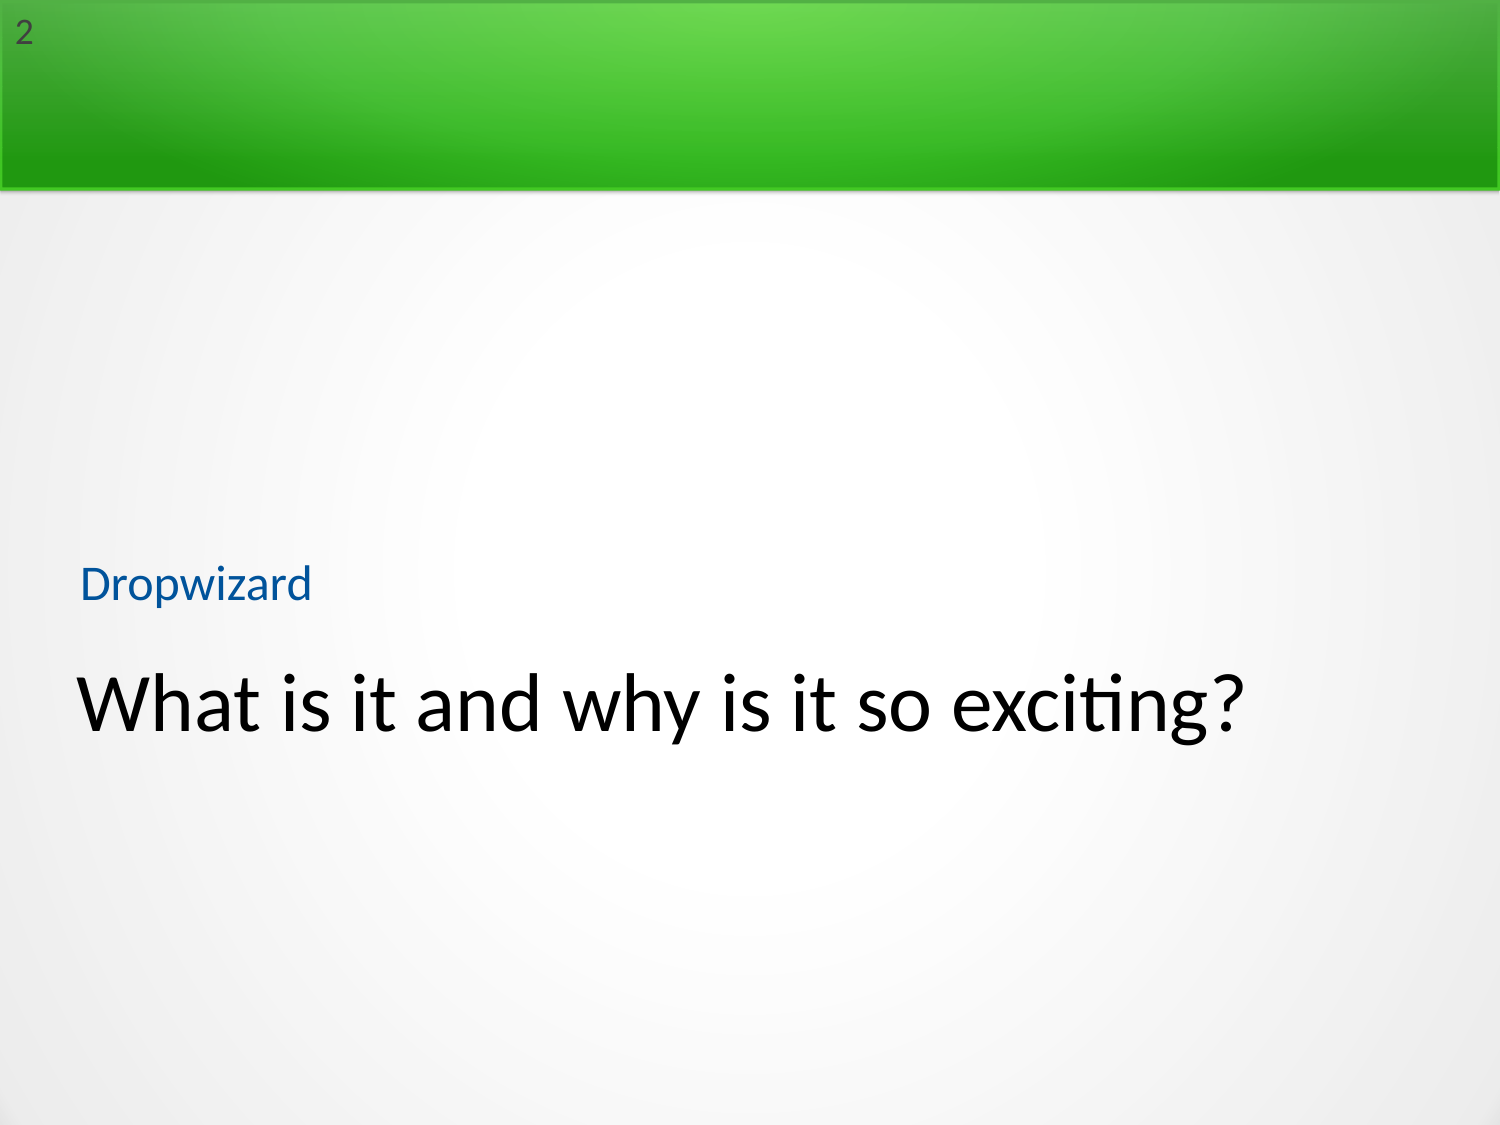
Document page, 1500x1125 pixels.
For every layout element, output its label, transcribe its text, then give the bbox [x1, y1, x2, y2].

text_box <number> [0, 0, 1500, 1125]
